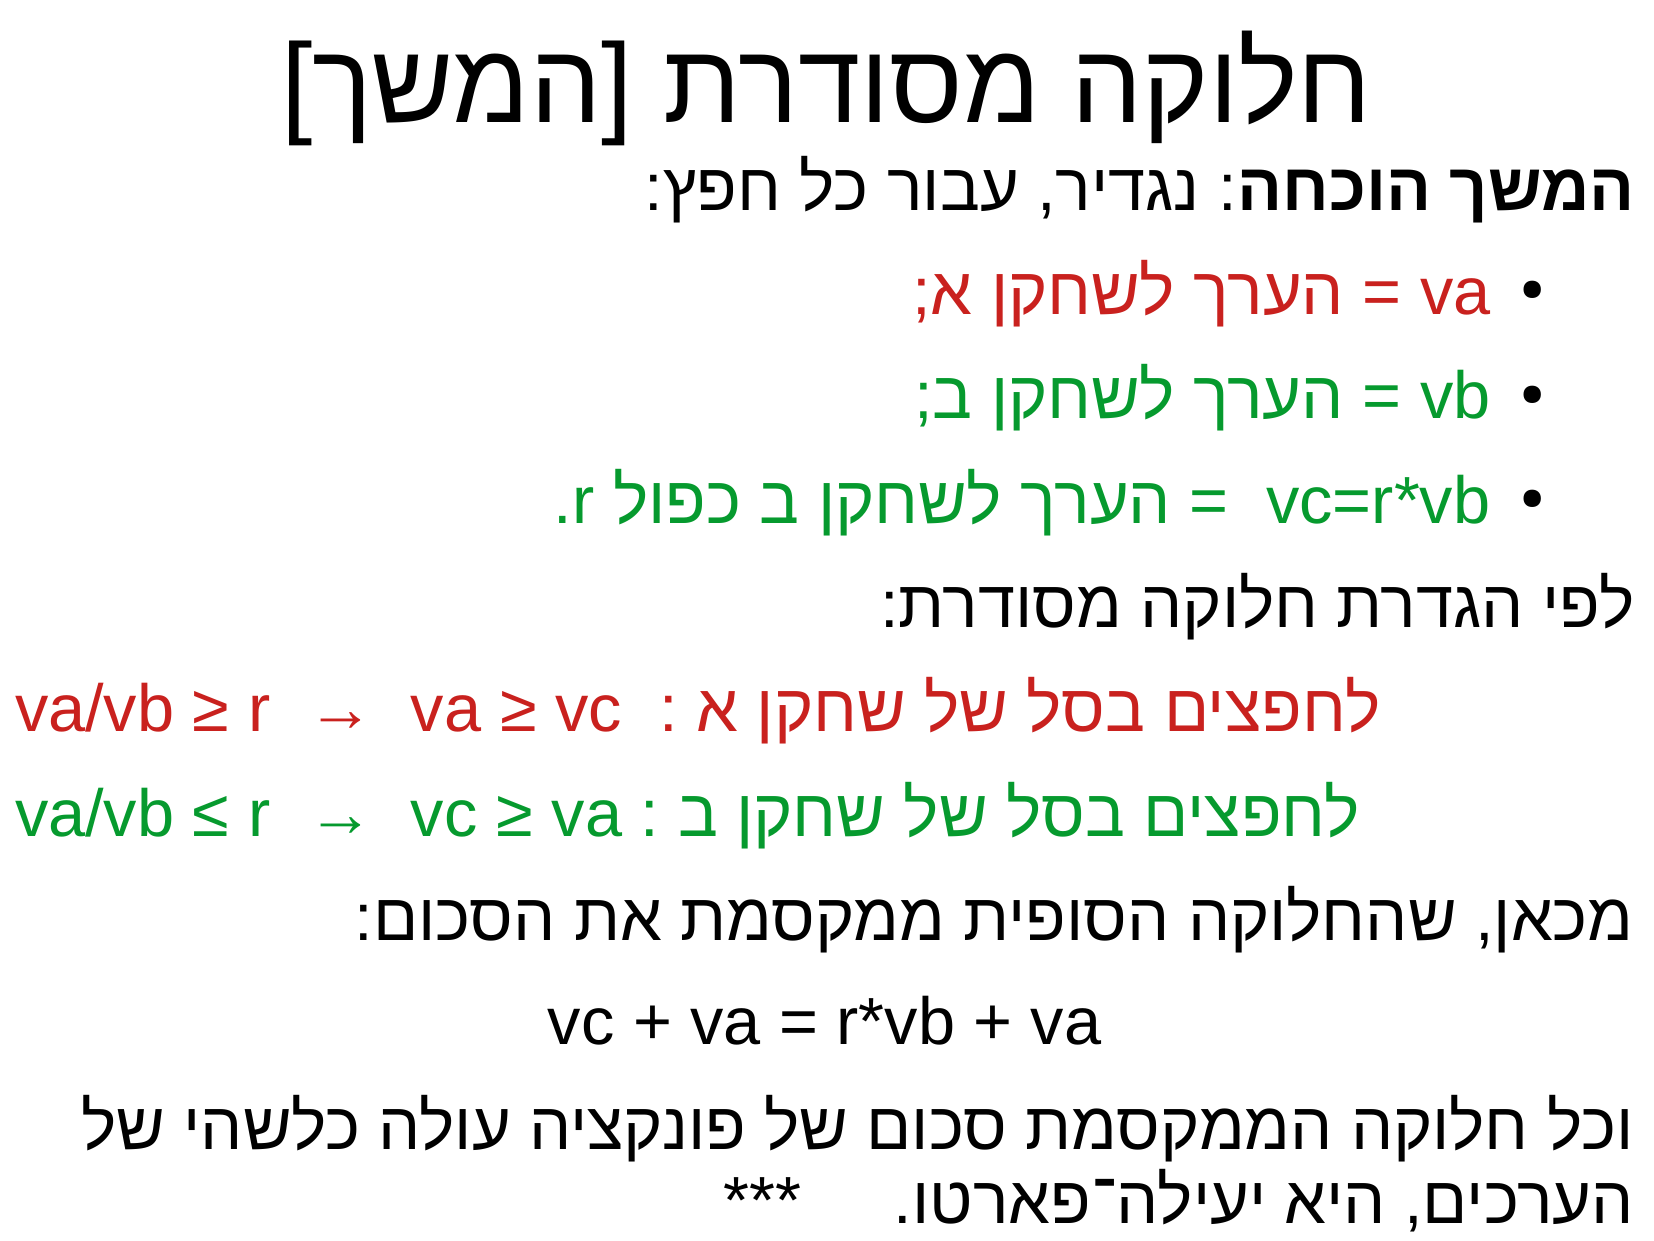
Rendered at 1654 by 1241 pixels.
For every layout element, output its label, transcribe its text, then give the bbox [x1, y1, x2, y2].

list המשך הוכחה: נגדיר, עבור כל חפץ: va = הערך לשחקן א; vb = הערך לשחקן ב; vc=r*vb = הערך לשחקן ב כפול r. לפי הגדרת חלוקה מסודרת: va/vb ≥ r → va ≥ vc : לחפצים בסל של שחקן א va/vb ≤ r → vc ≥ va : לחפצים בסל של שחקן ב מכאן, שהחלוקה הסופית ממקסמת את הסכום: vc + va = r*vb + va וכל חלוקה הממקסמת סכום של פונקציה עולה כלשהי של הערכים, היא יעילה־פארטו. *** [15, 150, 1636, 1141]
title חלוקה מסודרת [המשך] [0, 2, 1654, 166]
